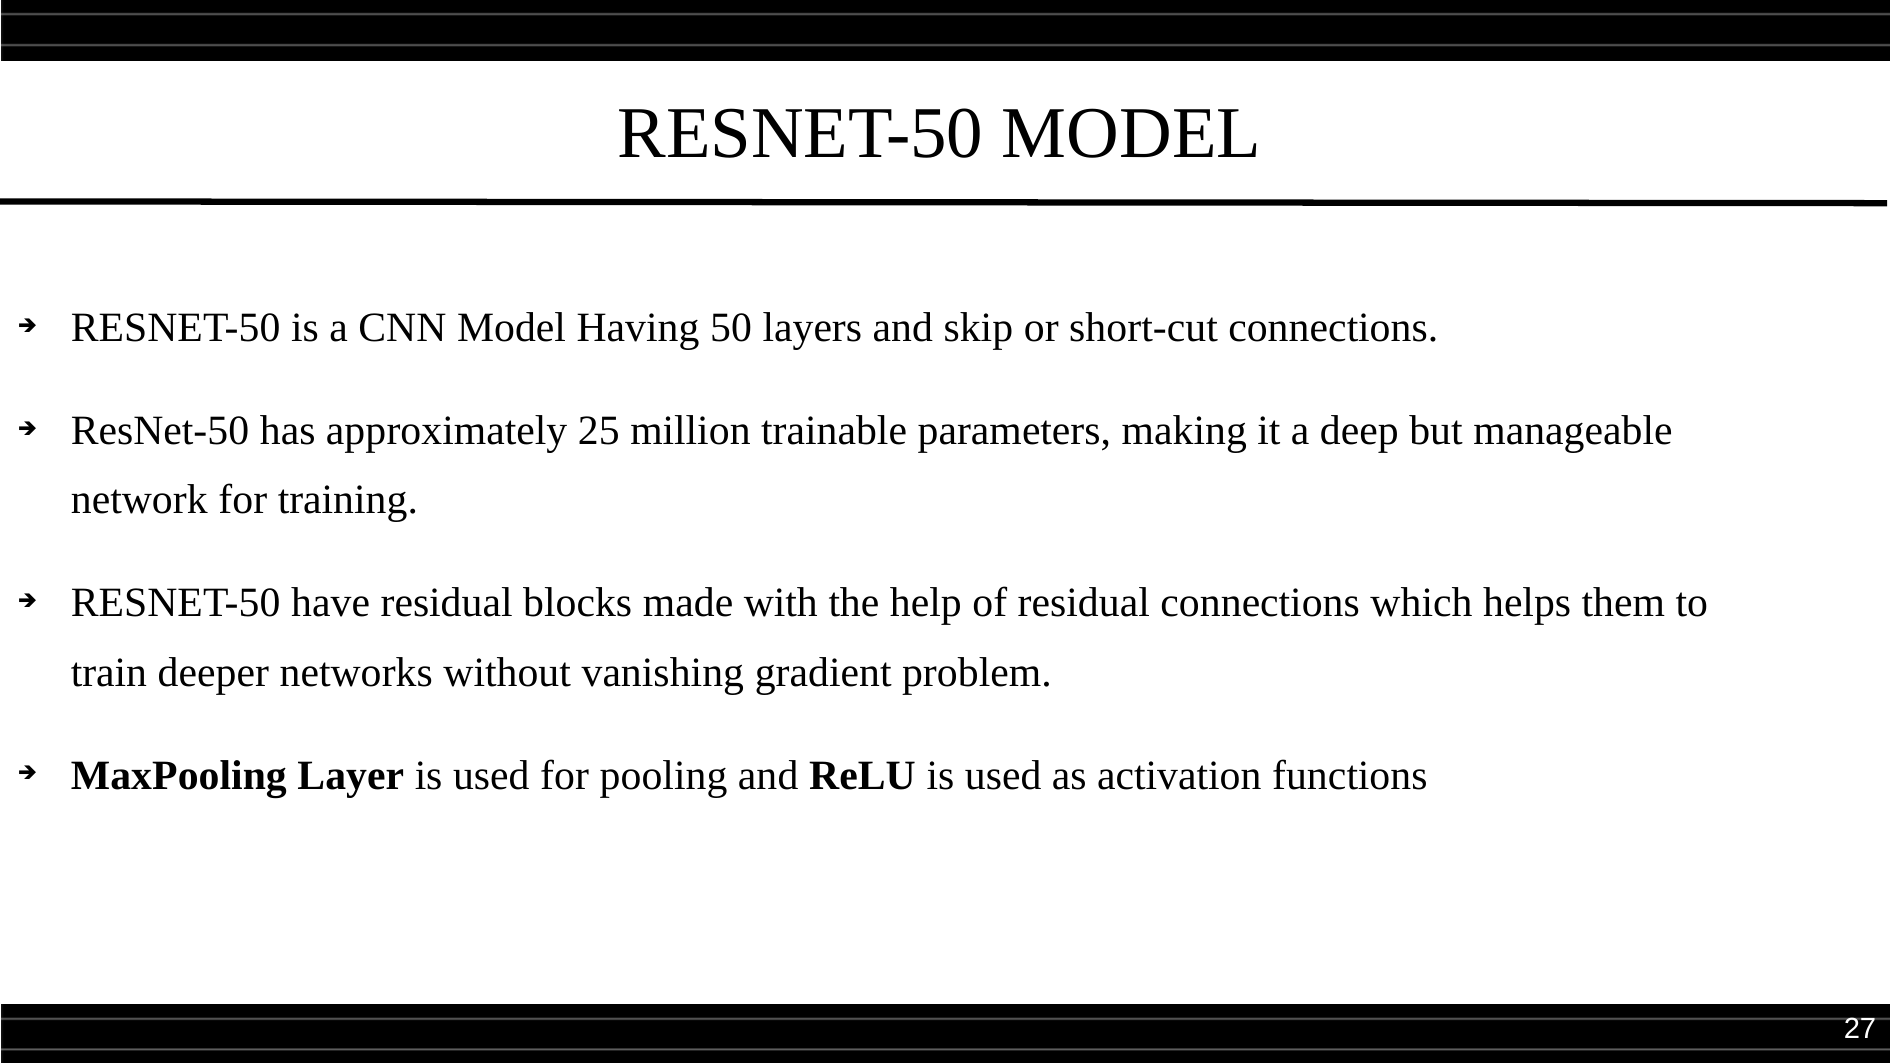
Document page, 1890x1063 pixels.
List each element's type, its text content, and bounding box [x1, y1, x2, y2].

picture [1, 1004, 1890, 1063]
list RESNET-50 is a CNN Model Having 50 layers and skip or short-cut connections. ResNet-50 has approximately 25 million trainable parameters, making it a deep but manageable network for training. RESNET-50 have residual blocks made with the help of residual connections which helps them to train deeper networks without vanishing gradient problem. MaxPooling Layer is used for pooling and ReLU is used as activation functions [0, 205, 1766, 1003]
picture [1, 0, 1890, 61]
title RESNET-50 MODEL [89, 82, 1790, 184]
